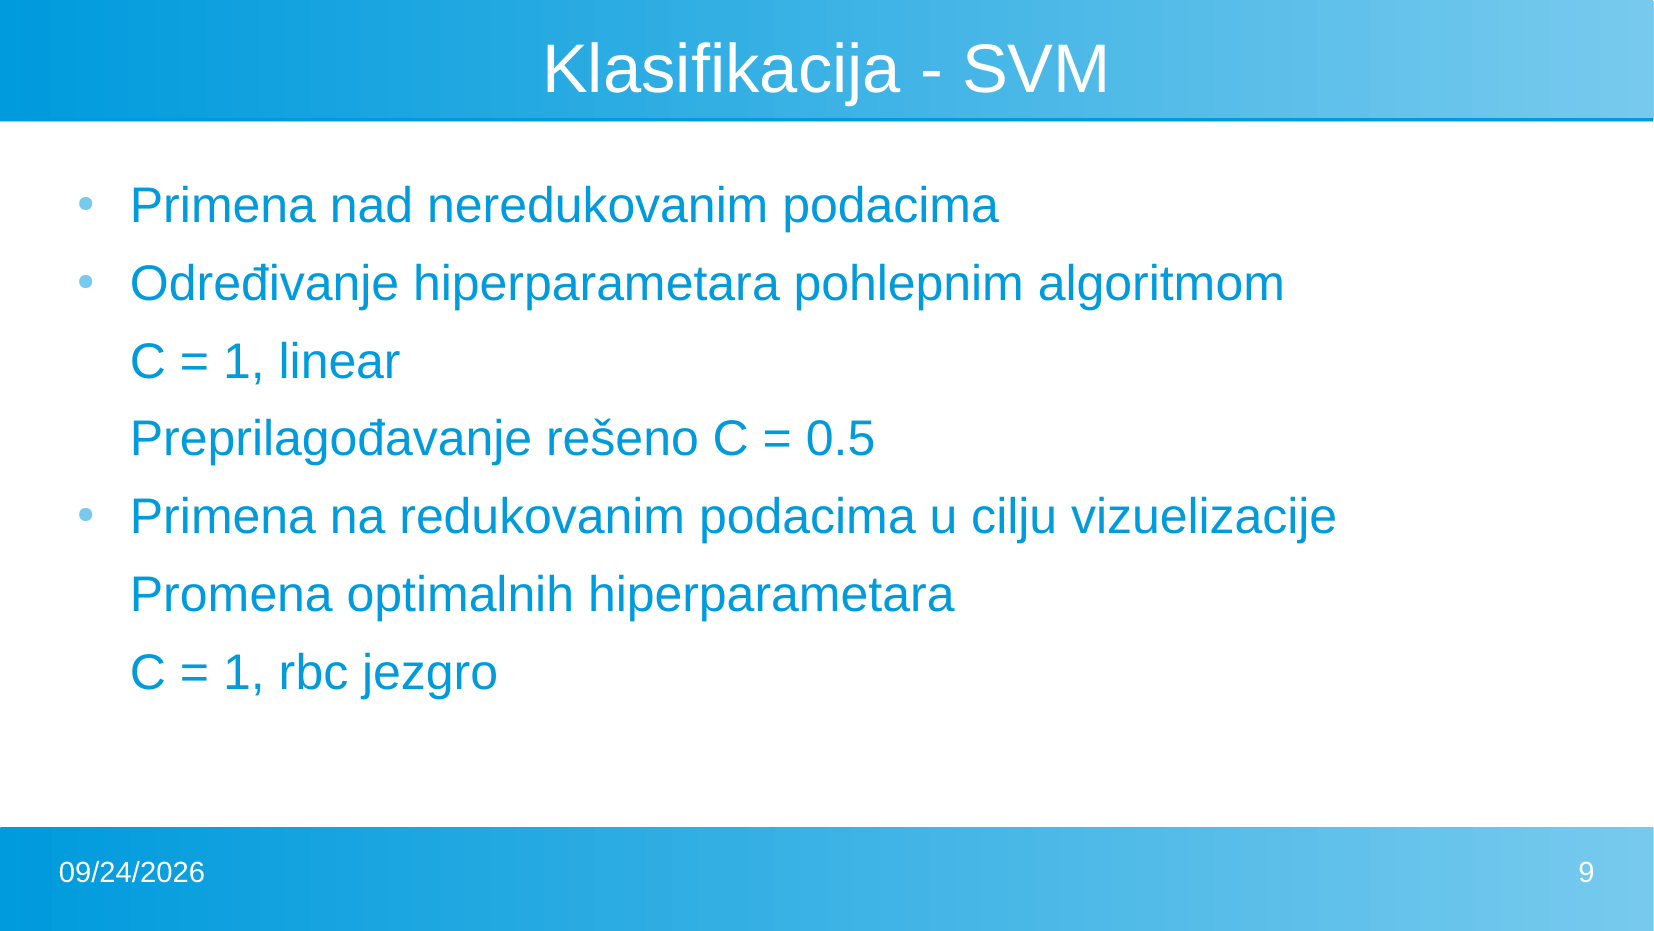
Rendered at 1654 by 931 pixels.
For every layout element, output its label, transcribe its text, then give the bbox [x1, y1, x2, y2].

list Primena nad neredukovanim podacima Određivanje hiperparametara pohlepnim algoritmom C = 1, linear Preprilagođavanje rešeno C = 0.5 Primena na redukovanim podacima u cilju vizuelizacije Promena optimalnih hiperparametara C = 1, rbc jezgro [59, 177, 1595, 768]
title Klasifikacija - SVM [59, 29, 1595, 108]
